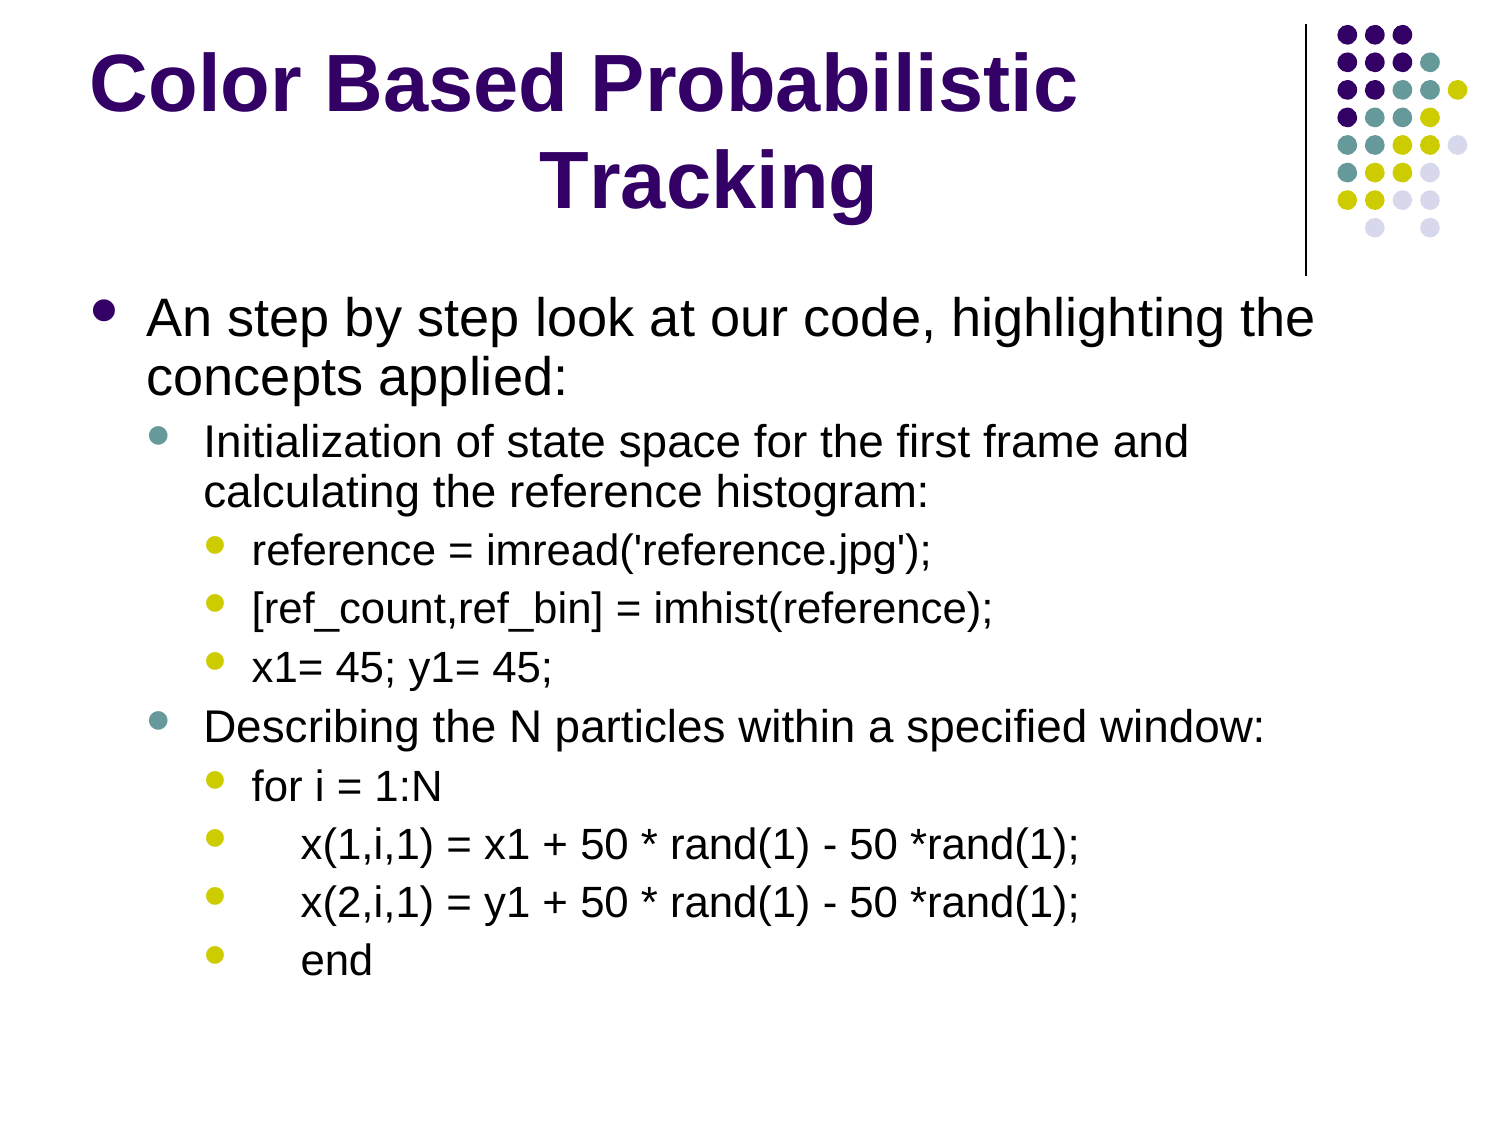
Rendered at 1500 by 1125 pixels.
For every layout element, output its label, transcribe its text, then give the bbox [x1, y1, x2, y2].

title Color Based Probabilistic Tracking [74, 20, 1313, 233]
list An step by step look at our code, highlighting the concepts applied: Initialization of state space for the first frame and calculating the reference histogram: reference = imread('reference.jpg'); [ref_count,ref_bin] = imhist(reference); x1= 45; y1= 45; Describing the N particles within a specified window: for i = 1:N x(1,i,1) = x1 + 50 * rand(1) - 50 *rand(1); x(2,i,1) = y1 + 50 * rand(1) - 50 *rand(1); end [75, 282, 1426, 1006]
